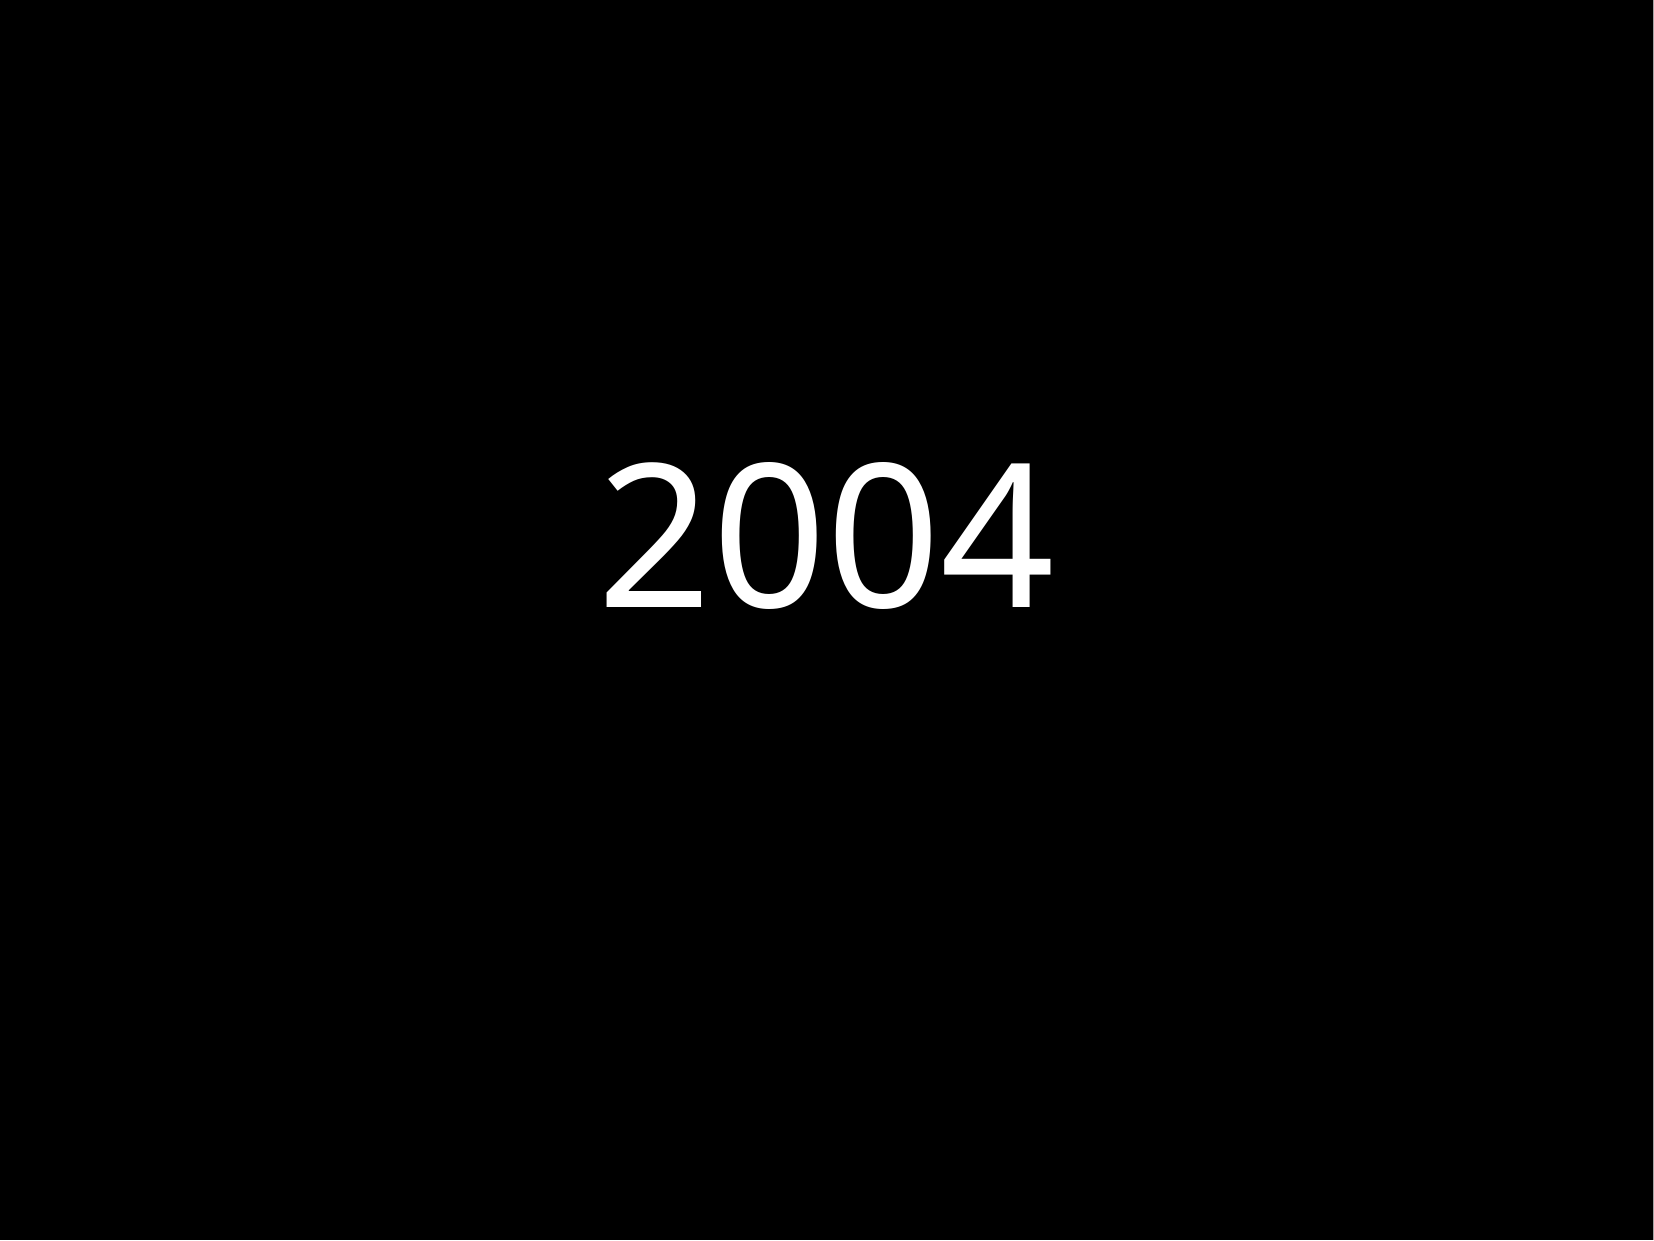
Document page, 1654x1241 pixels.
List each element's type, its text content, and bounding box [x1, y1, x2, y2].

subtitle 2004 [82, 49, 1571, 1010]
